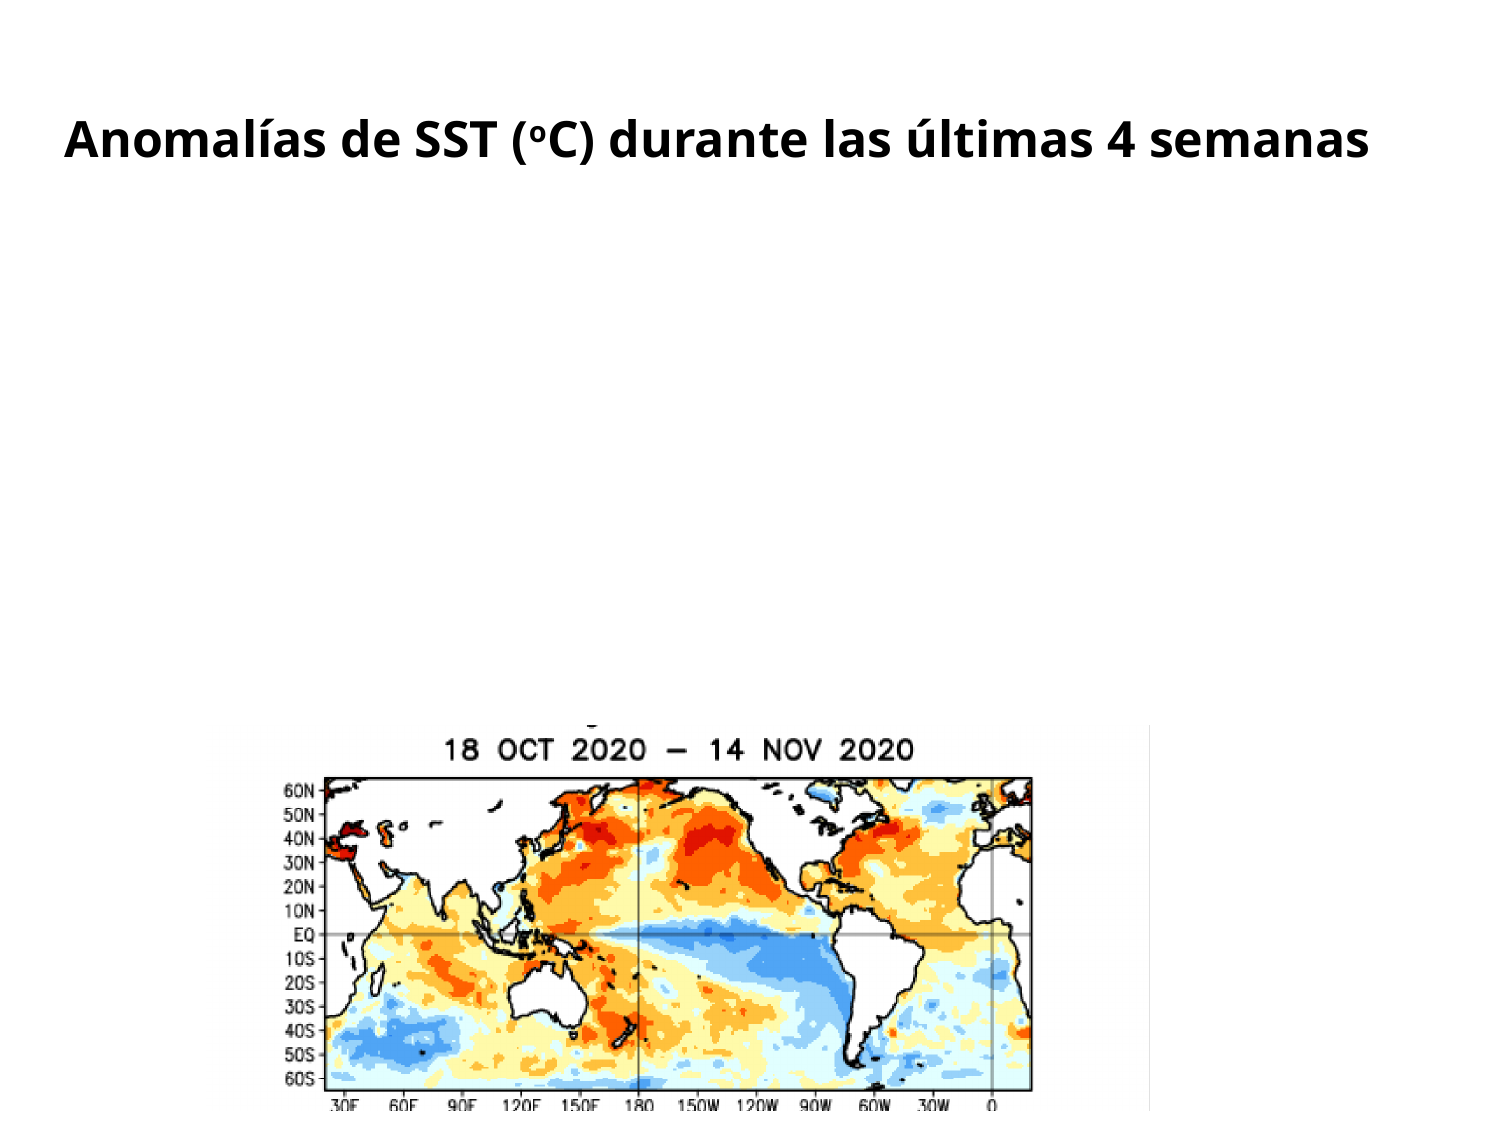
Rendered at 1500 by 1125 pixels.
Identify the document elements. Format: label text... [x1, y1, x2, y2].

text_box Anomalías de SST (oC) durante las últimas 4 semanas [50, 99, 1388, 175]
picture [194, 162, 1150, 1111]
